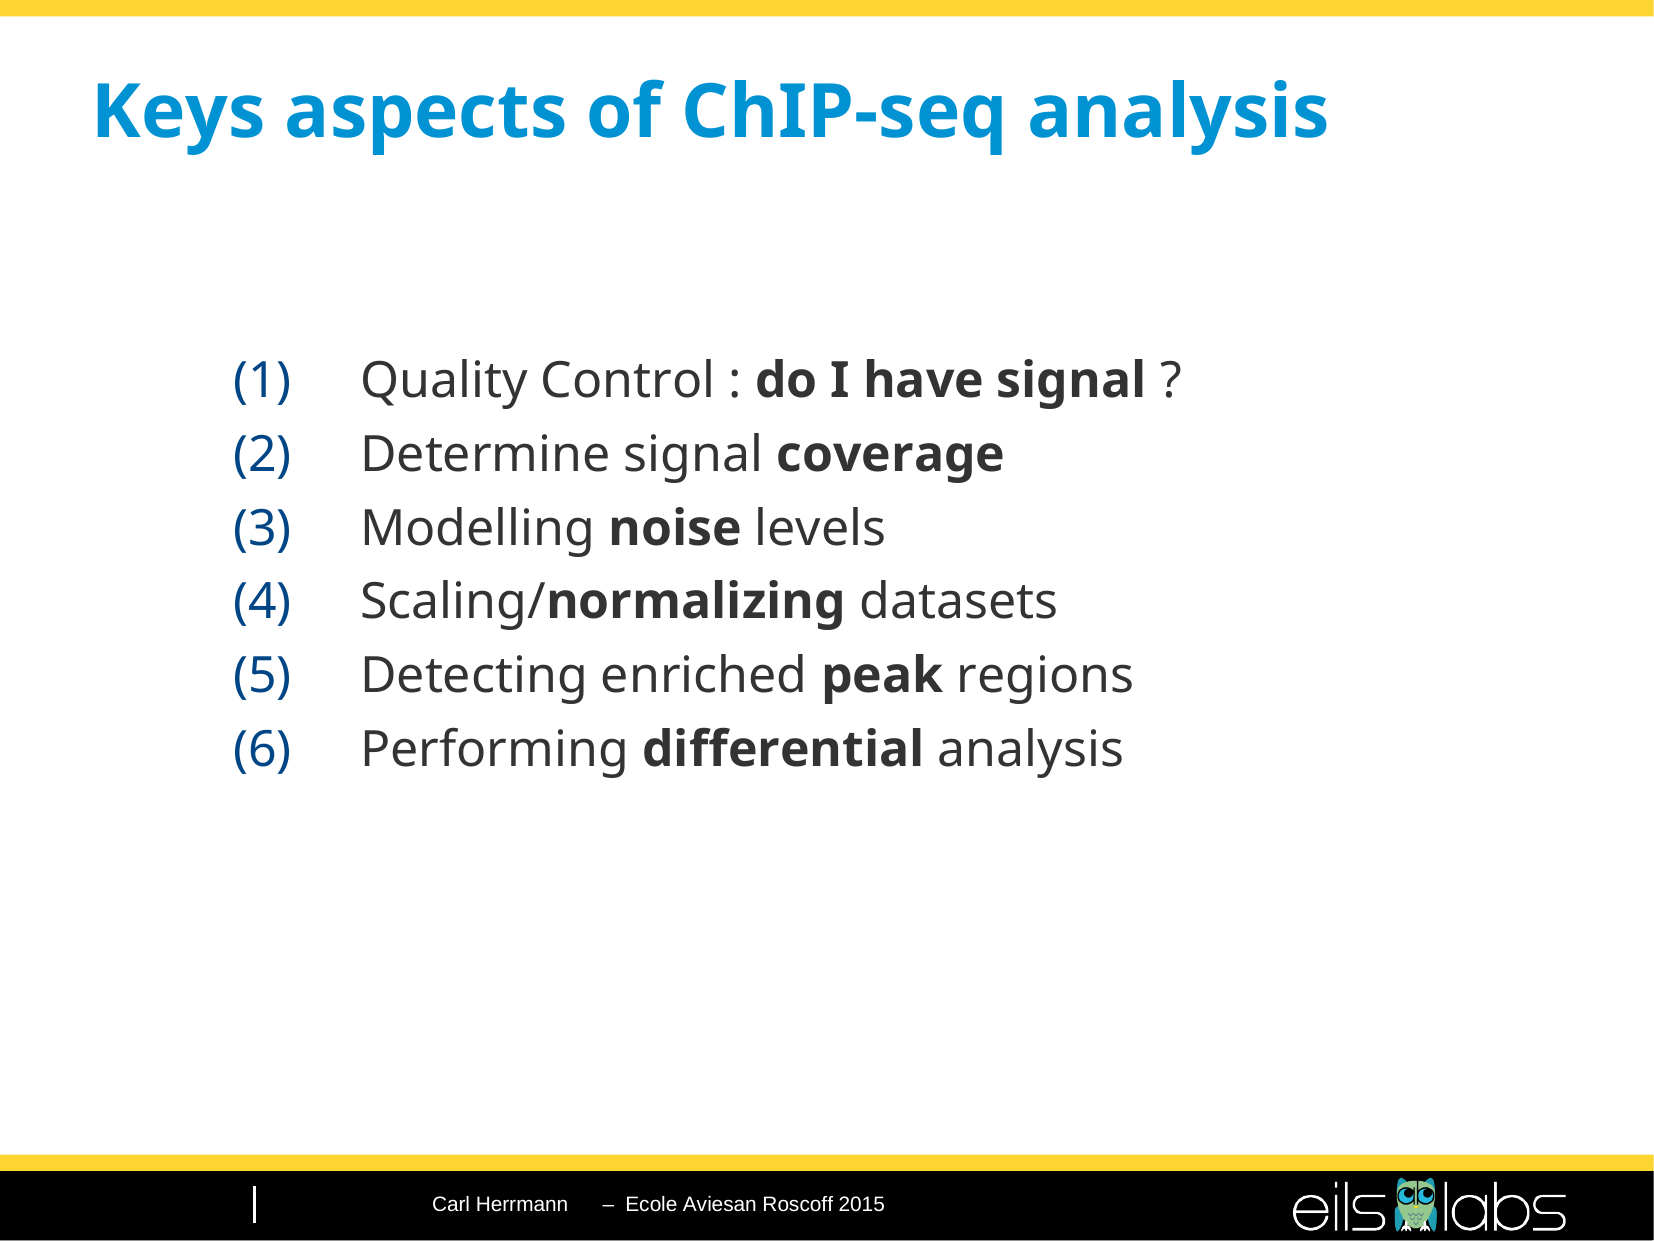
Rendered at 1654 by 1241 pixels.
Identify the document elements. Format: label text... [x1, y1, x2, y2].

title Keys aspects of ChIP-seq analysis [76, 55, 1565, 223]
picture [1292, 1177, 1566, 1232]
list Quality Control : do I have signal ? Determine signal coverage Modelling noise levels Scaling/normalizing datasets Detecting enriched peak regions Performing differential analysis [200, 340, 1538, 942]
